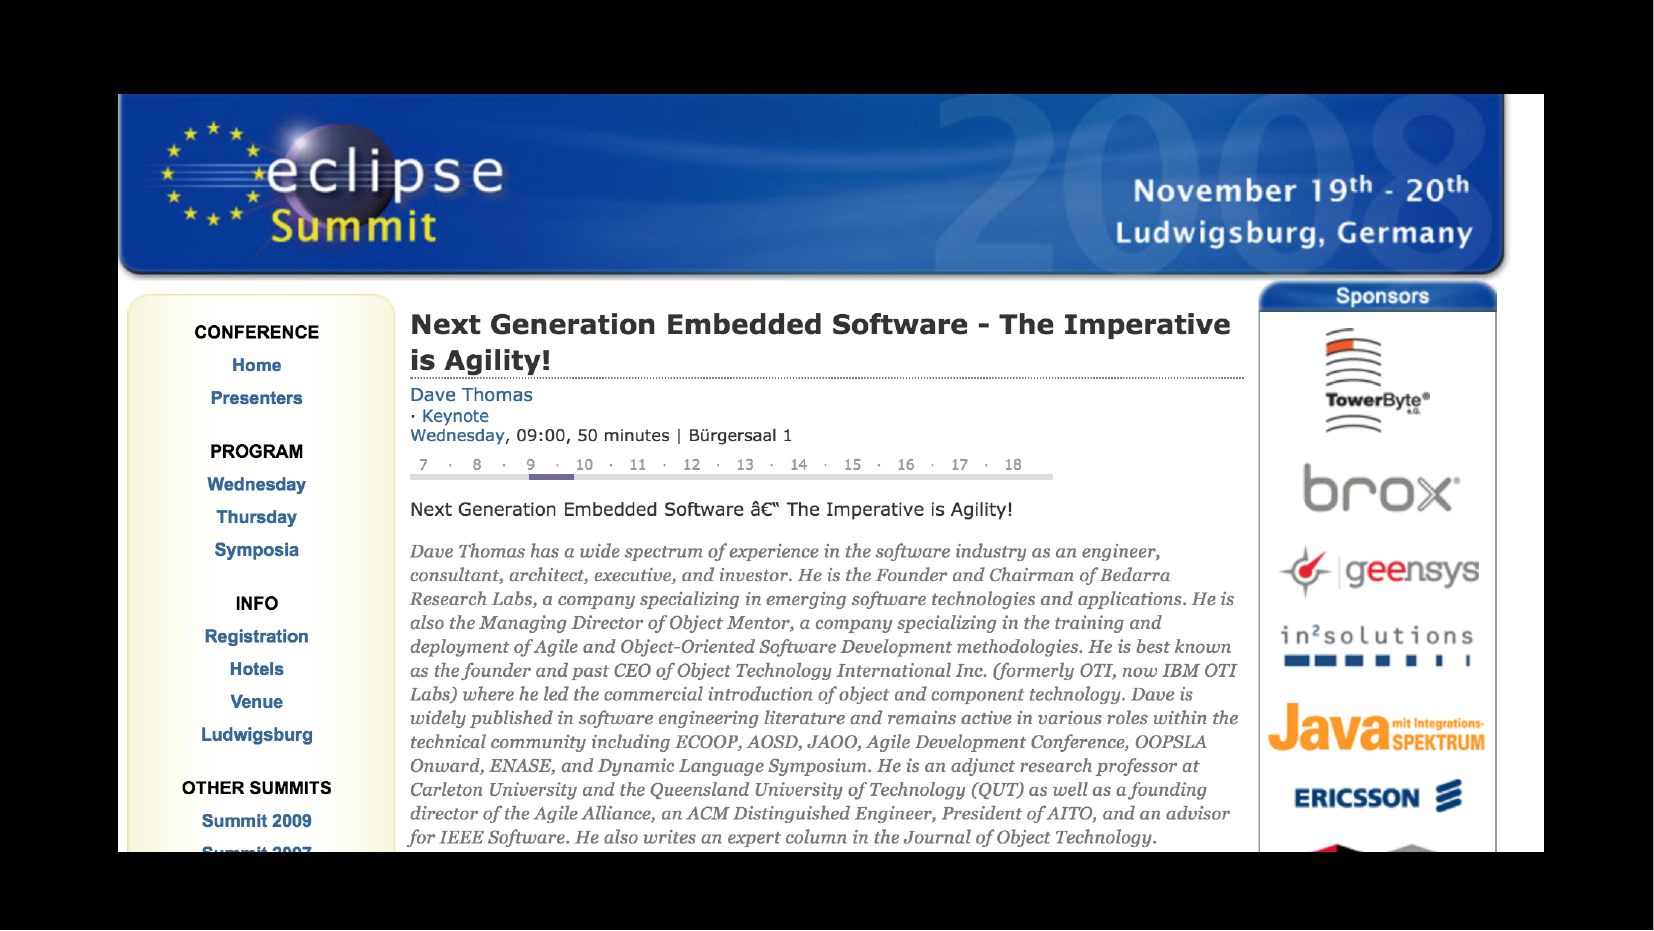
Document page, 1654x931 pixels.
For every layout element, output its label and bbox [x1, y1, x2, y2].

picture [118, 94, 1544, 852]
